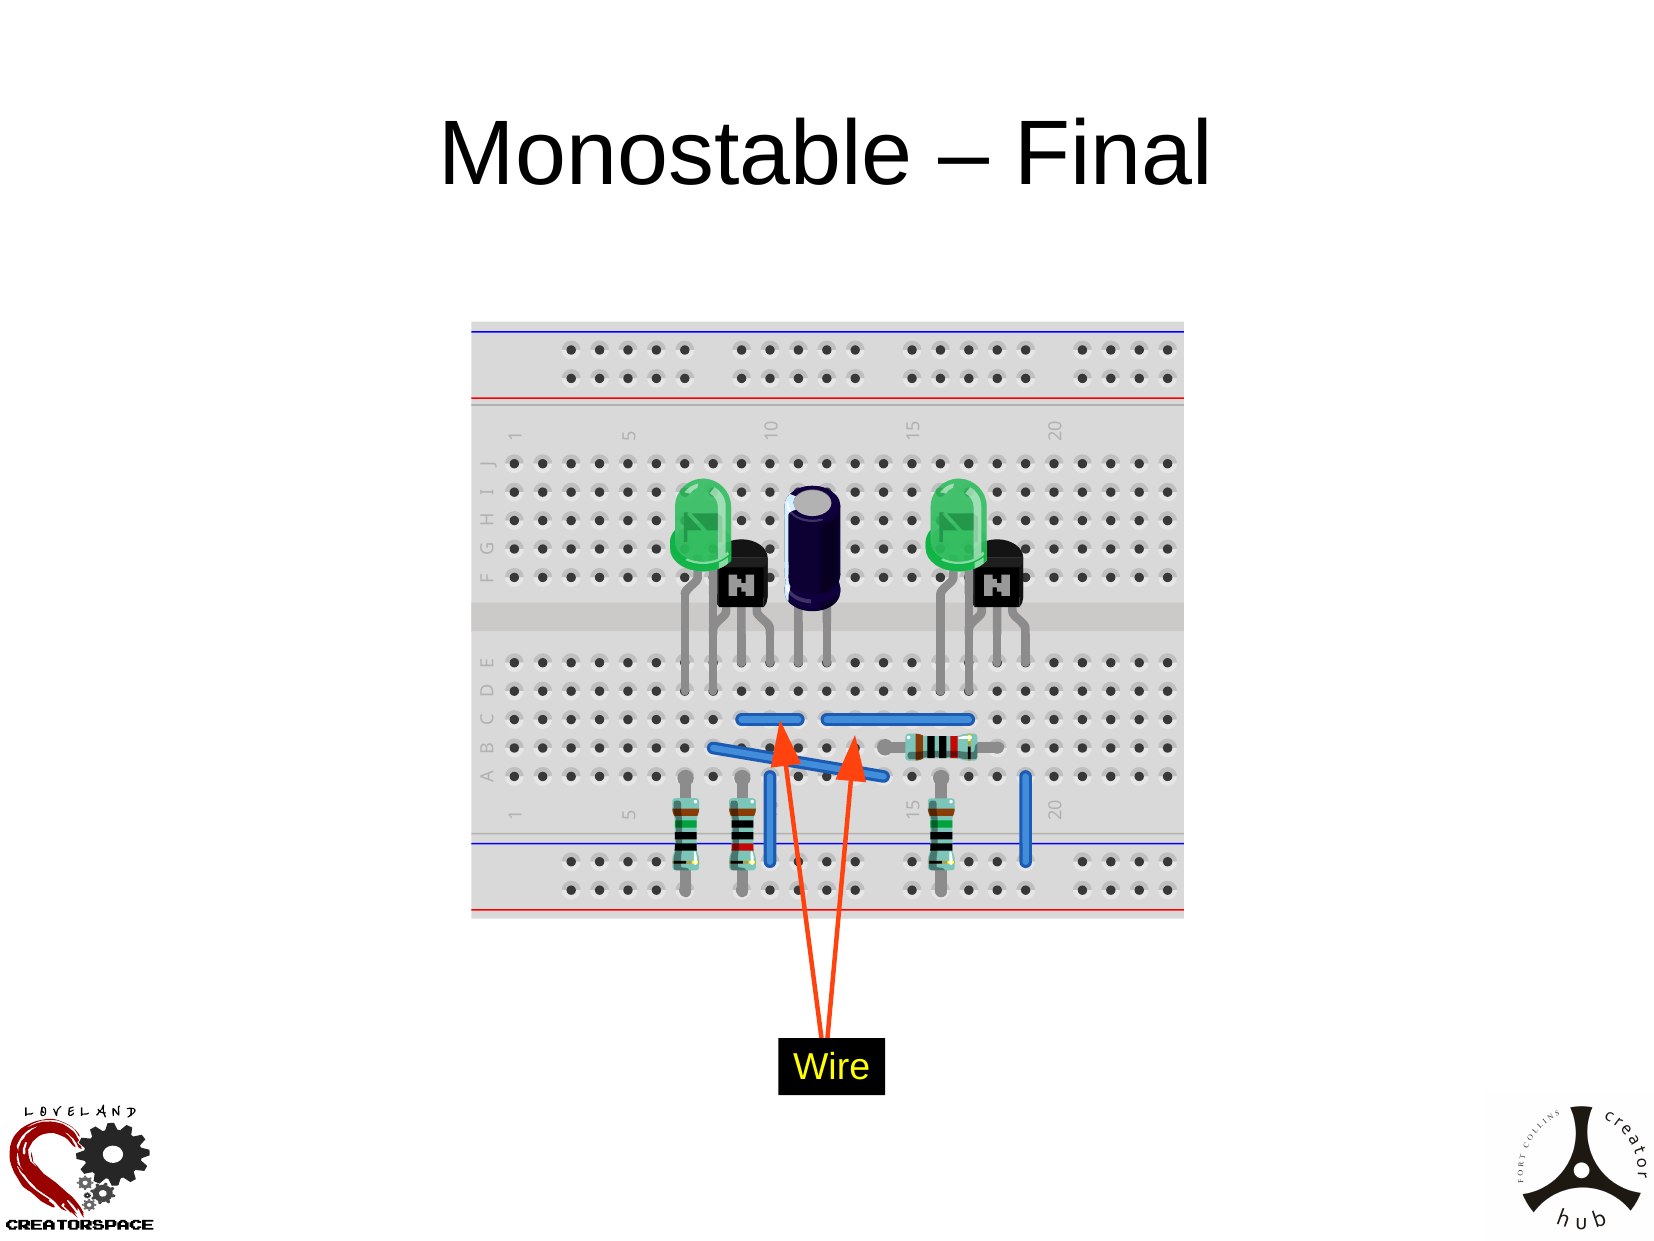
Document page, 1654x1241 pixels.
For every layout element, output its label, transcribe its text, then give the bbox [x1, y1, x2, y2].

picture [1485, 1090, 1654, 1241]
title Monostable – Final [82, 49, 1571, 257]
text_box Wire [778, 1038, 886, 1096]
picture [469, 320, 1184, 921]
